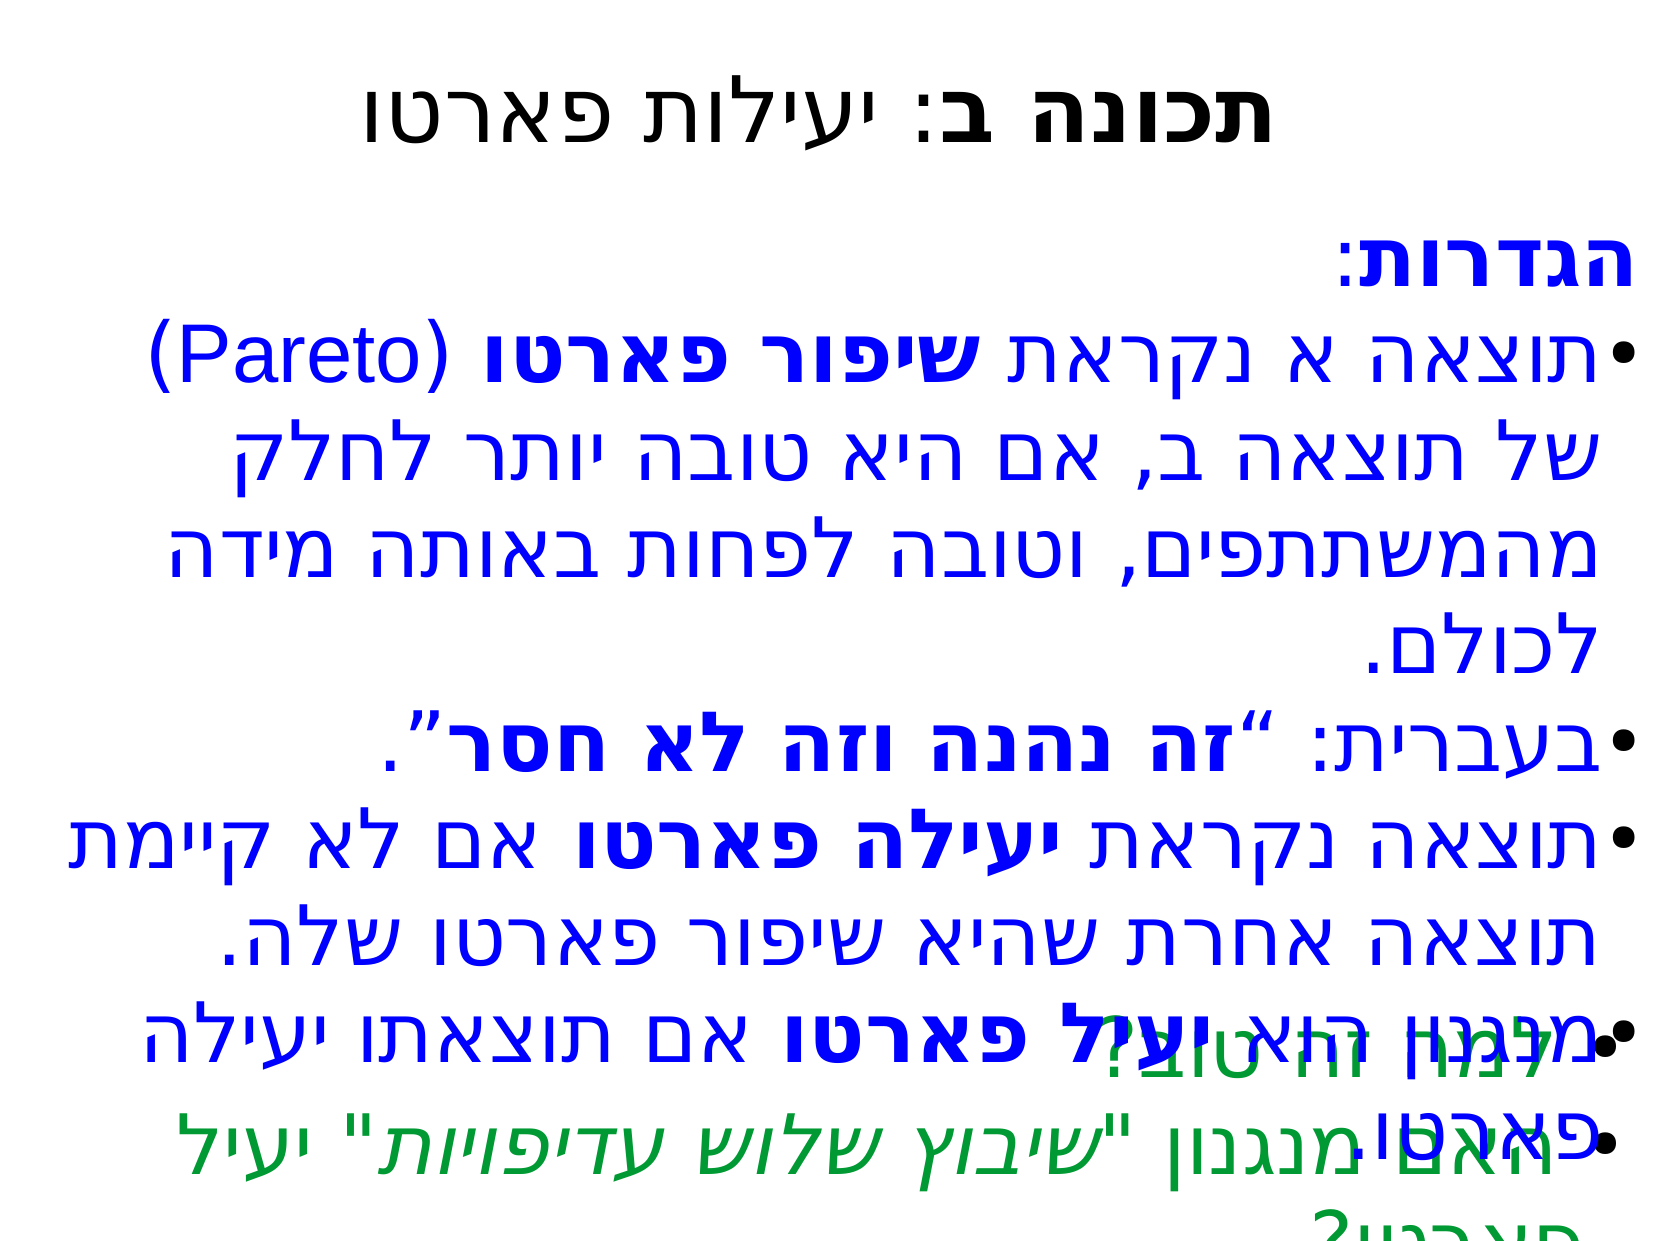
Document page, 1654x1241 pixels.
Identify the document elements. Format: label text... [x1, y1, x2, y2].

title תכונה ב: יעילות פארטו [75, 58, 1564, 163]
text_box הגדרות: תוצאה א נקראת שיפור פארטו (Pareto) של תוצאה ב, אם היא טובה יותר לחלק מהמשתתפים, וטובה לפחות באותה מידה לכולם. בעברית: “זה נהנה וזה לא חסר”. תוצאה נקראת יעילה פארטו אם לא קיימת תוצאה אחרת שהיא שיפור פארטו שלה. מנגנון הוא יעיל פארטו אם תוצאתו יעילה פארטו. [18, 201, 1654, 957]
text_box למה זה טוב? האם מנגנון "שיבוץ שלוש עדיפויות" יעיל פארטו? [0, 900, 1636, 1216]
